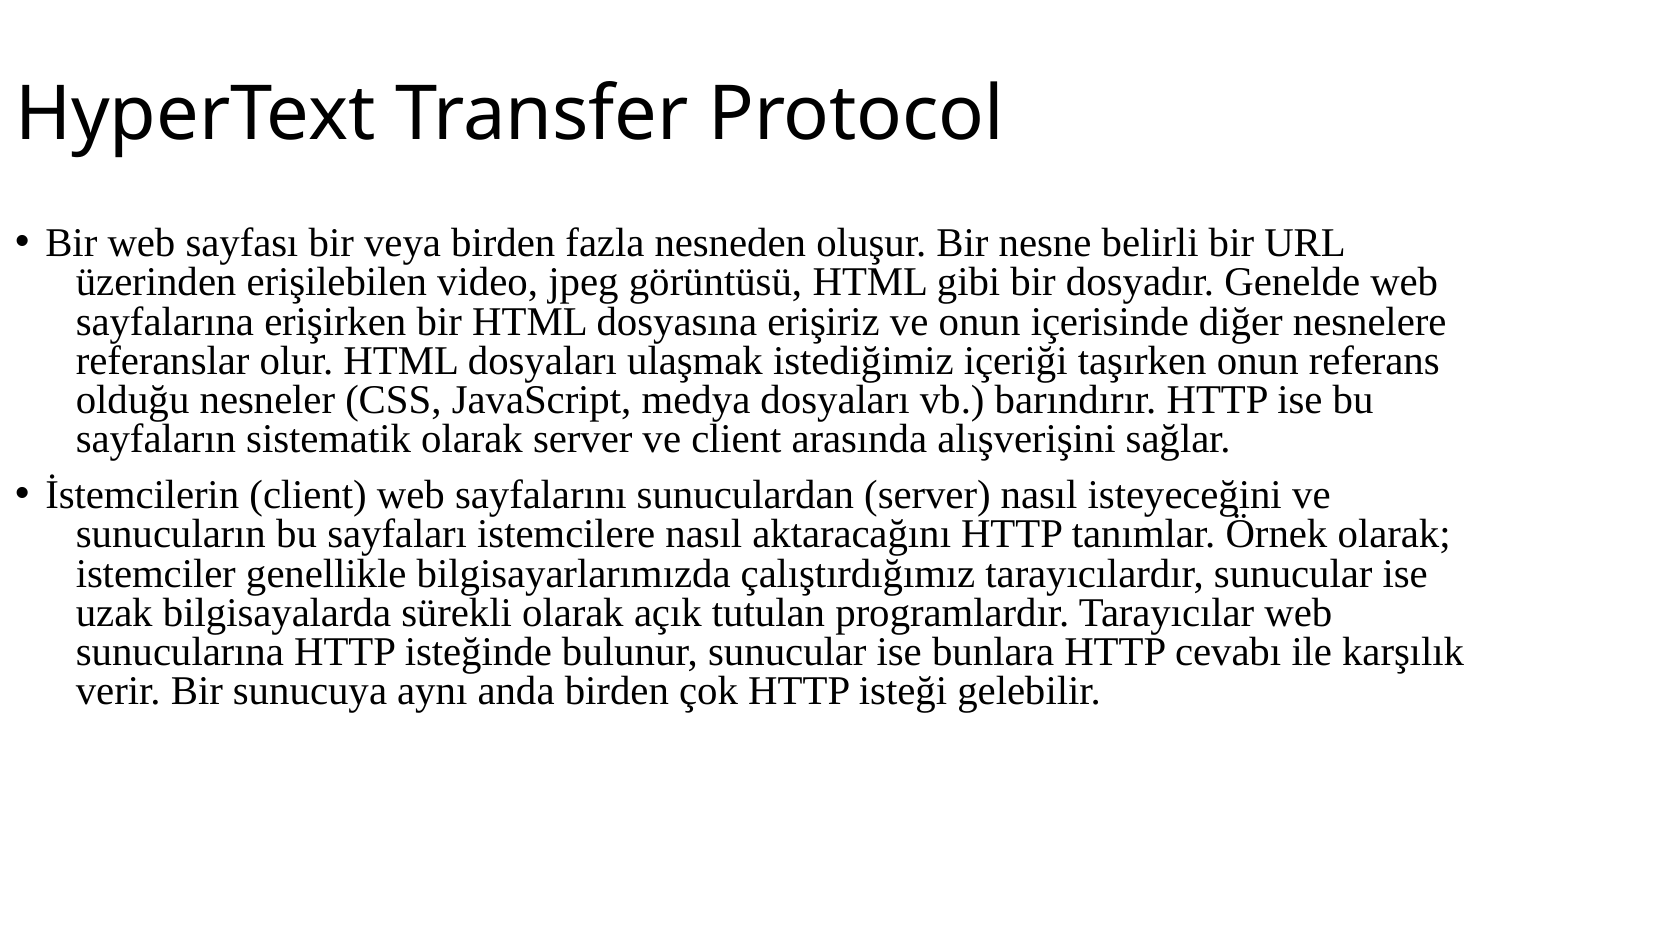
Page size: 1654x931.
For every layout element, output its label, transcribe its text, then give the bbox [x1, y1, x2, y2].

list Bir web sayfası bir veya birden fazla nesneden oluşur. Bir nesne belirli bir URL üzerinden erişilebilen video, jpeg görüntüsü, HTML gibi bir dosyadır. Genelde web sayfalarına erişirken bir HTML dosyasına erişiriz ve onun içerisinde diğer nesnelere referanslar olur. HTML dosyaları ulaşmak istediğimiz içeriği taşırken onun referans olduğu nesneler (CSS, JavaScript, medya dosyaları vb.) barındırır. HTTP ise bu sayfaların sistematik olarak server ve client arasında alışverişini sağlar. İstemcilerin (client) web sayfalarını sunuculardan (server) nasıl isteyeceğini ve sunucuların bu sayfaları istemcilere nasıl aktaracağını HTTP tanımlar. Örnek olarak; istemciler genellikle bilgisayarlarımızda çalıştırdığımız tarayıcılardır, sunucular ise uzak bilgisayalarda sürekli olarak açık tutulan programlardır. Tarayıcılar web sunucularına HTTP isteğinde bulunur, sunucular ise bunlara HTTP cevabı ile karşılık verir. Bir sunucuya aynı anda birden çok HTTP isteği gelebilir. [0, 217, 1489, 758]
title HyperText Transfer Protocol [0, 37, 1489, 193]
